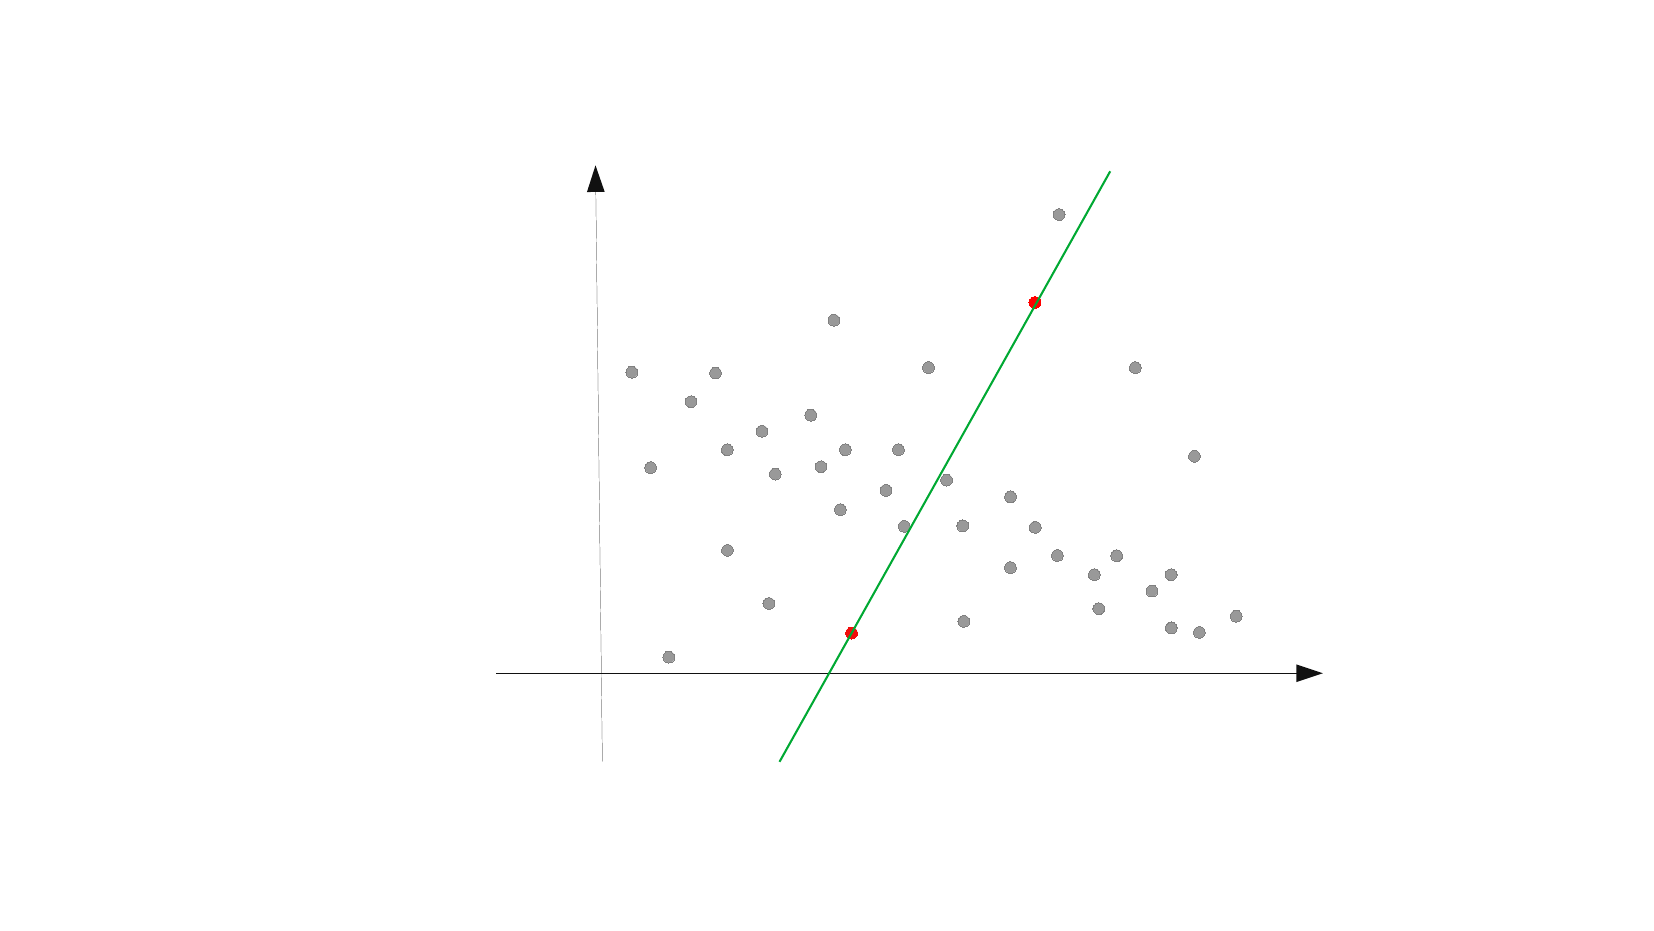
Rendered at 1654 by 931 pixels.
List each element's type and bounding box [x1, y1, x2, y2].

text_box [1193, 626, 1206, 639]
text_box [922, 361, 935, 374]
text_box [1146, 585, 1158, 597]
text_box [1028, 296, 1038, 308]
text_box [721, 443, 734, 456]
text_box [721, 544, 734, 557]
text_box [940, 474, 953, 487]
text_box [804, 409, 817, 422]
text_box [1092, 602, 1105, 615]
text_box [1088, 568, 1101, 581]
text_box [762, 597, 775, 610]
text_box [898, 520, 910, 533]
text_box [845, 627, 853, 637]
text_box [880, 484, 892, 497]
text_box [839, 443, 852, 456]
text_box [957, 615, 970, 628]
text_box [644, 461, 657, 474]
text_box [1053, 208, 1066, 221]
text_box [1004, 490, 1017, 503]
text_box [815, 460, 827, 473]
text_box [756, 425, 768, 438]
text_box [1188, 450, 1201, 463]
text_box [956, 519, 969, 532]
text_box [709, 367, 722, 379]
text_box [892, 443, 905, 456]
text_box [1004, 561, 1017, 574]
text_box [1165, 568, 1178, 581]
text_box [625, 366, 638, 379]
text_box [1051, 549, 1064, 562]
text_box [1035, 299, 1041, 309]
text_box [1110, 549, 1123, 562]
text_box [1165, 621, 1178, 634]
text_box [662, 651, 675, 664]
text_box [769, 468, 782, 481]
text_box [828, 314, 840, 327]
text_box [685, 395, 697, 408]
text_box [1230, 610, 1243, 623]
text_box [851, 629, 858, 640]
text_box [1129, 361, 1142, 374]
text_box [834, 503, 847, 516]
text_box [1029, 521, 1042, 534]
